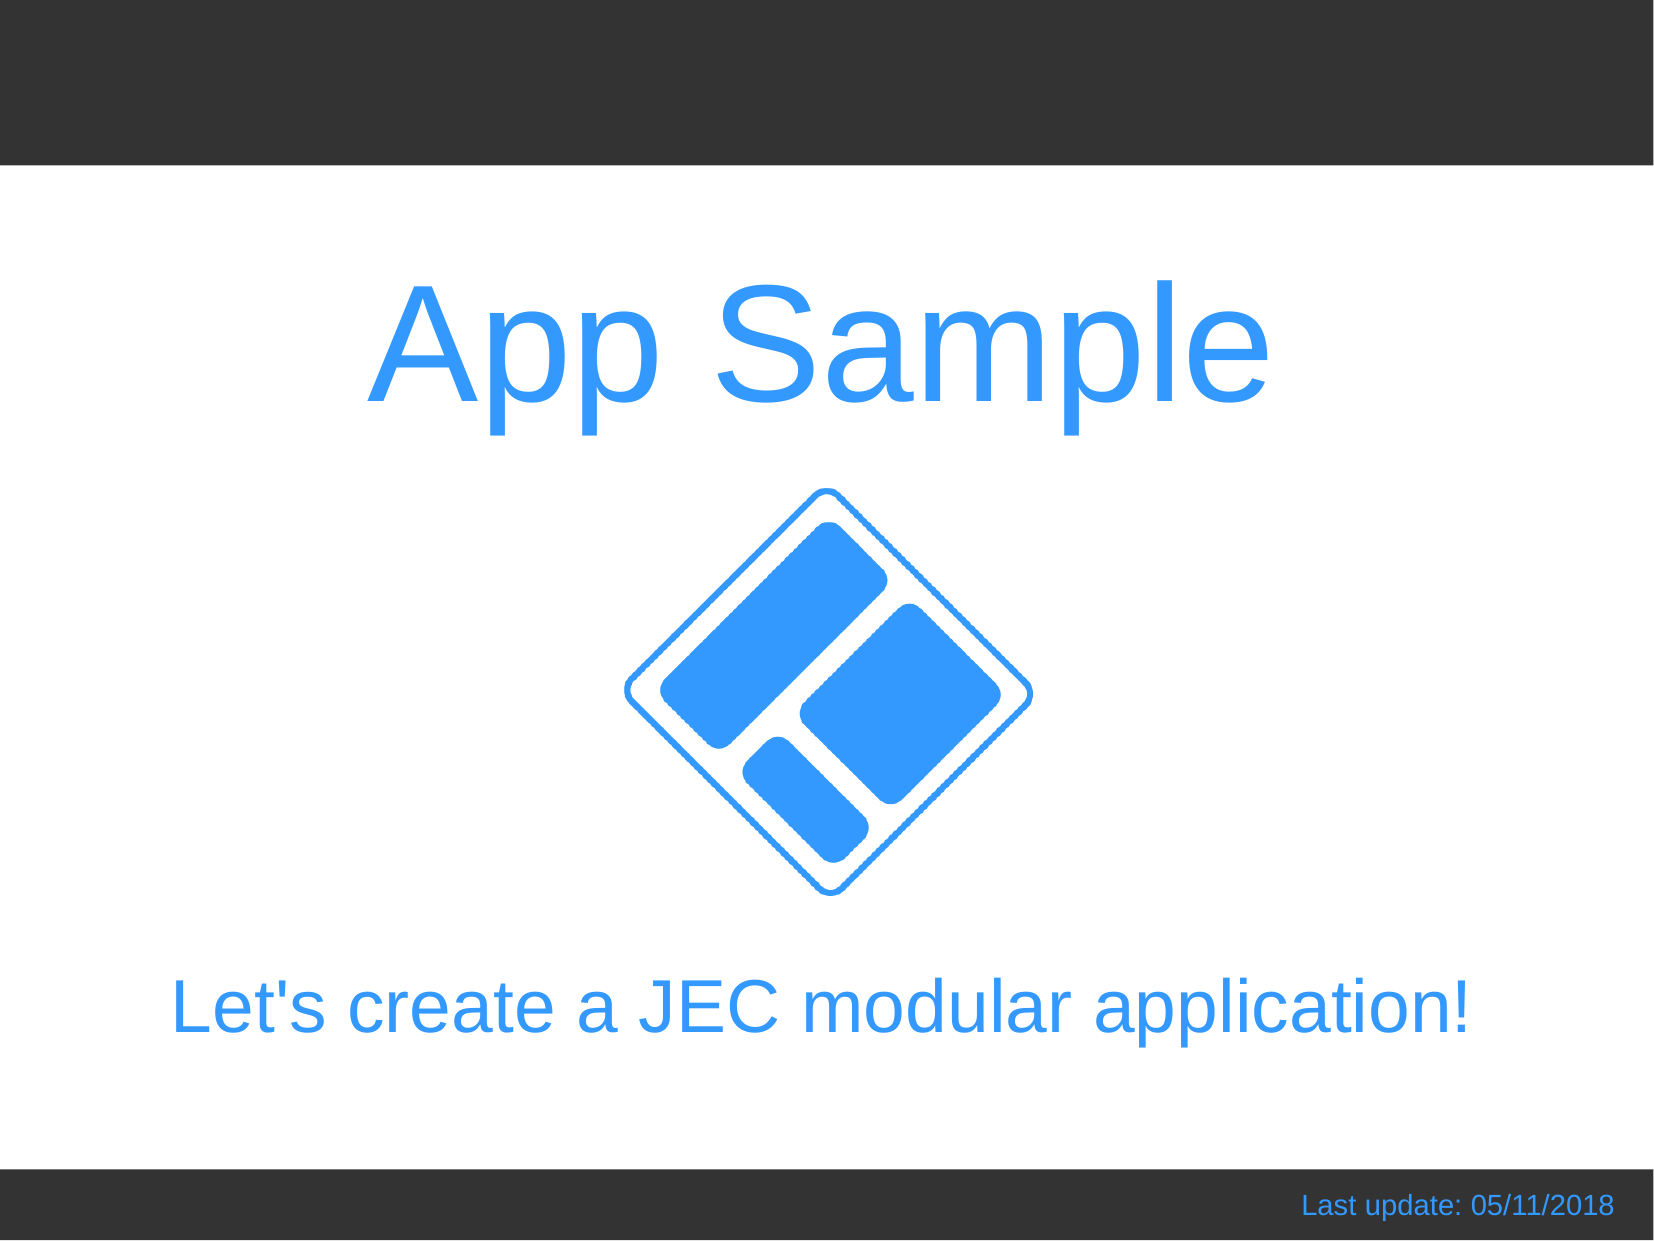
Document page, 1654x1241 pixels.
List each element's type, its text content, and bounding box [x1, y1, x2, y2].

text_box Let's create a JEC modular application! [120, 957, 1524, 1087]
picture [620, 484, 1036, 899]
text_box Last update: 05/11/2018 [744, 1181, 1630, 1229]
text_box [0, 1169, 1654, 1241]
text_box App Sample [120, 243, 1524, 491]
text_box [0, 0, 1654, 166]
